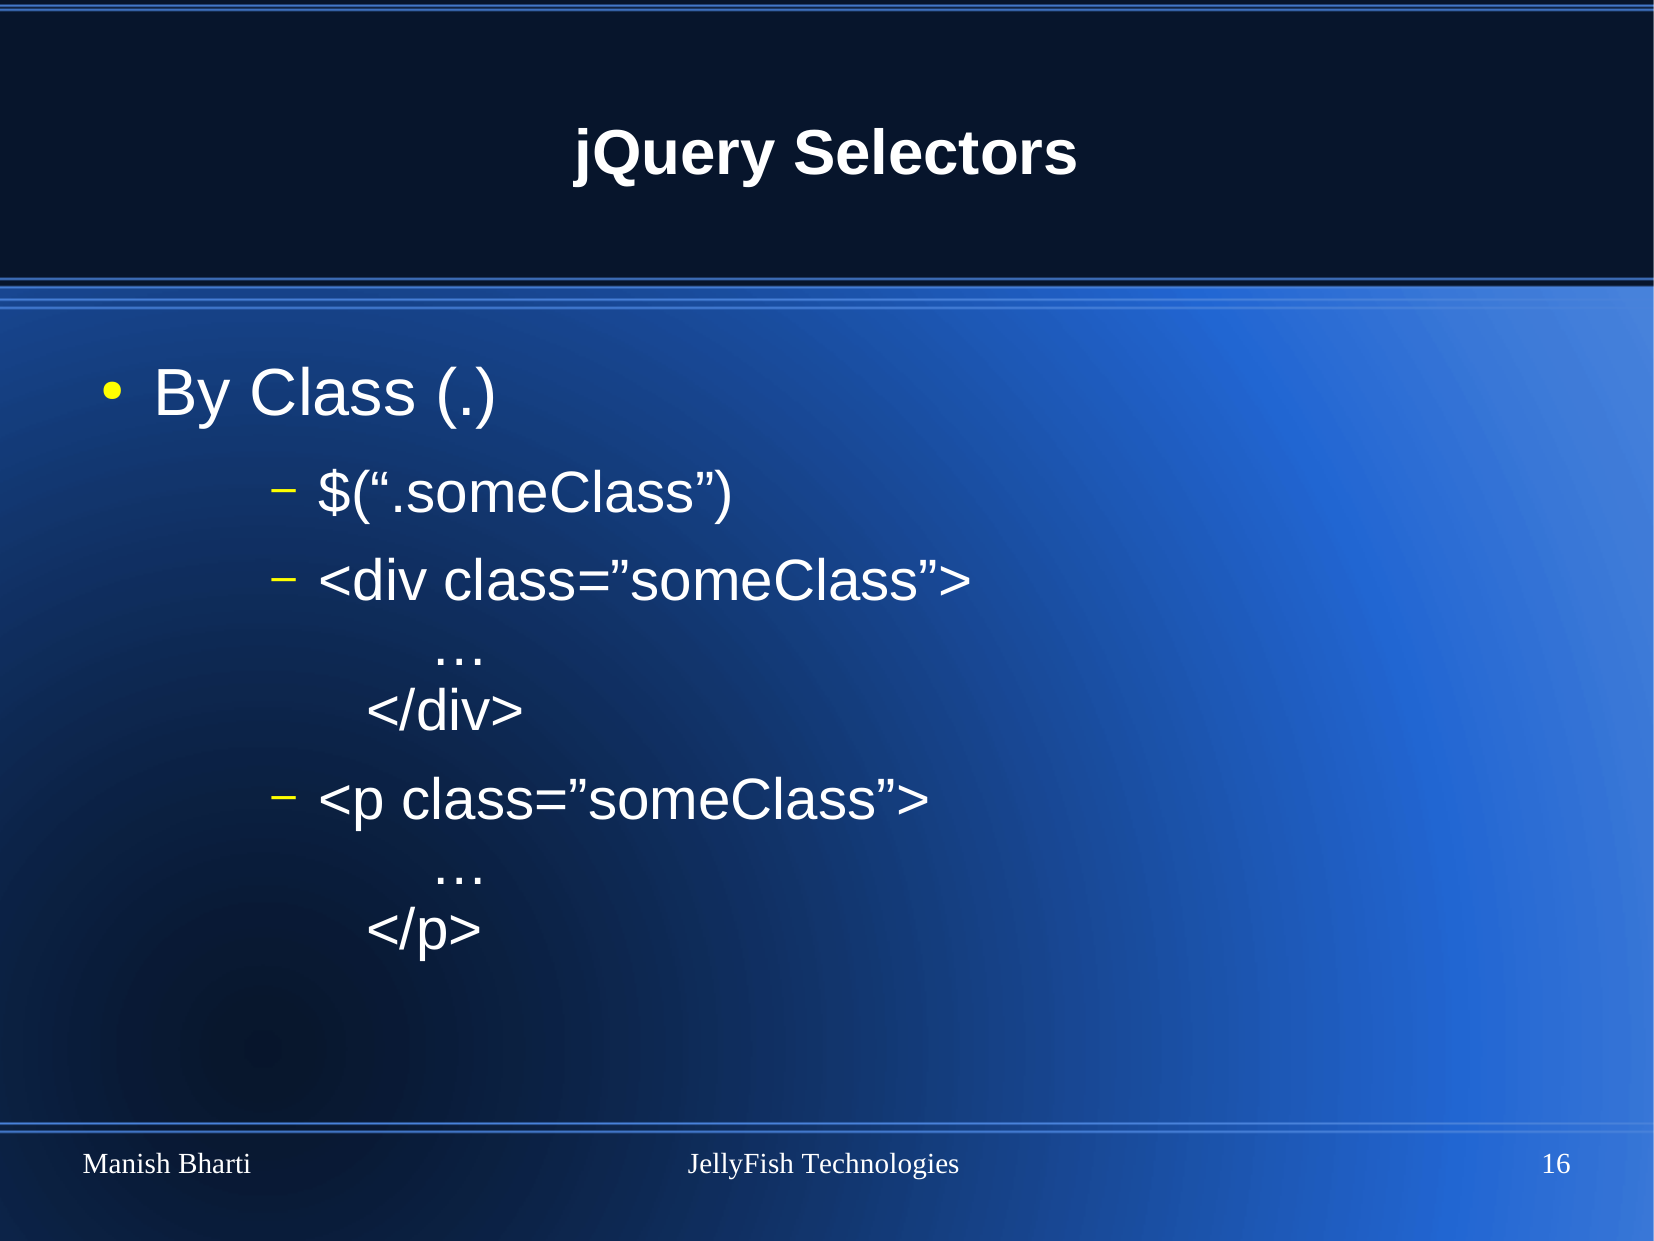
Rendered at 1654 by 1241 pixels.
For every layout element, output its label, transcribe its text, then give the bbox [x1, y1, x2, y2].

list By Class (.) $(“.someClass”) <div class=”someClass”> … </div> <p class=”someClass”> … </p> [82, 355, 1571, 1075]
title jQuery Selectors [82, 49, 1571, 257]
picture [0, 0, 1654, 1241]
